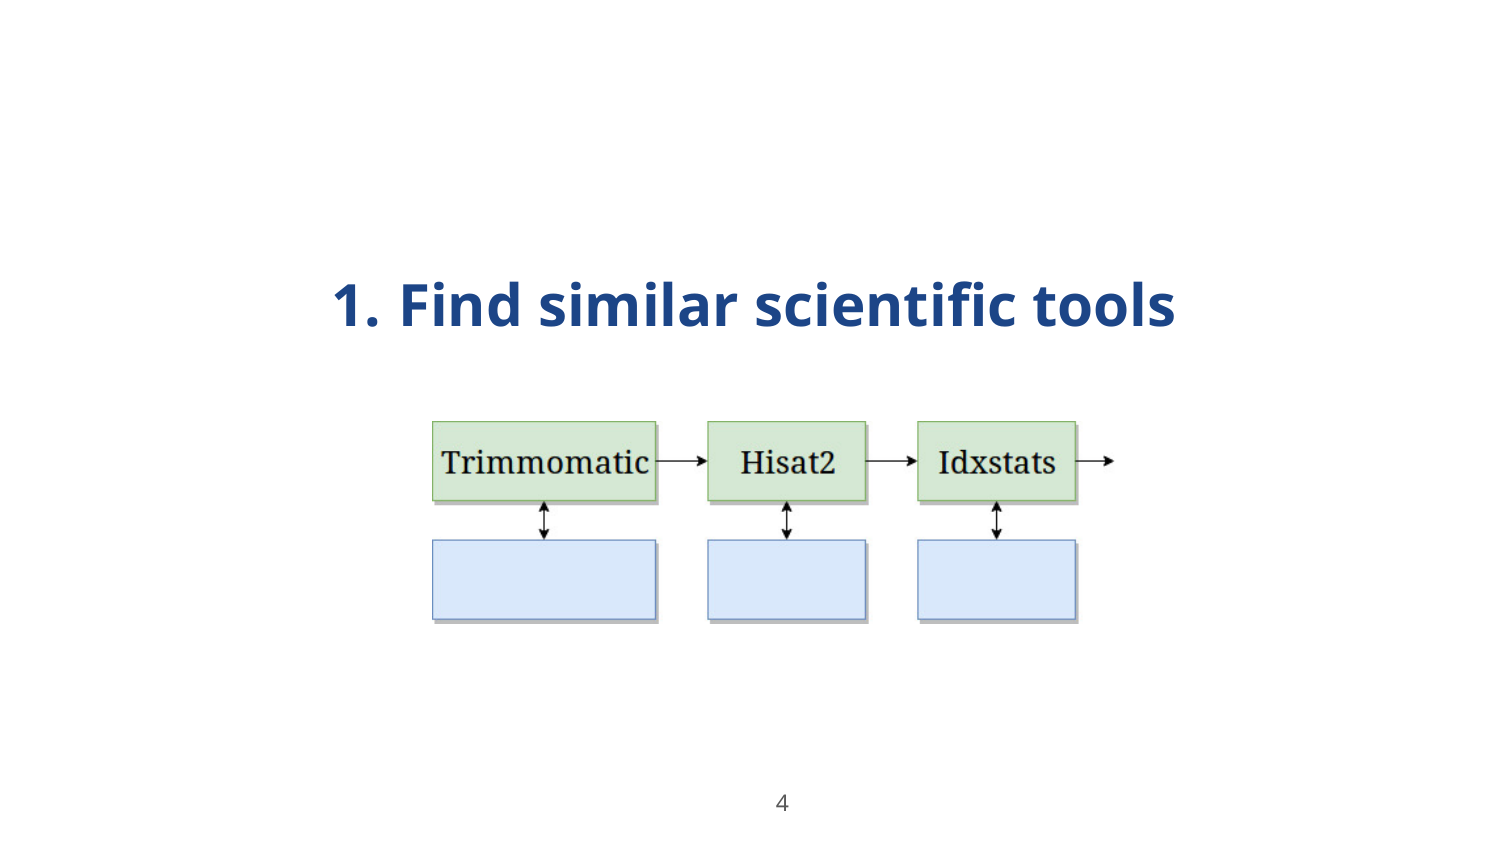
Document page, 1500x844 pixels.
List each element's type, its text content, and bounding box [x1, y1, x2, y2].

slide_number <number> [714, 771, 805, 837]
list Find similar scientific tools [51, 113, 1449, 674]
picture [432, 421, 1126, 624]
